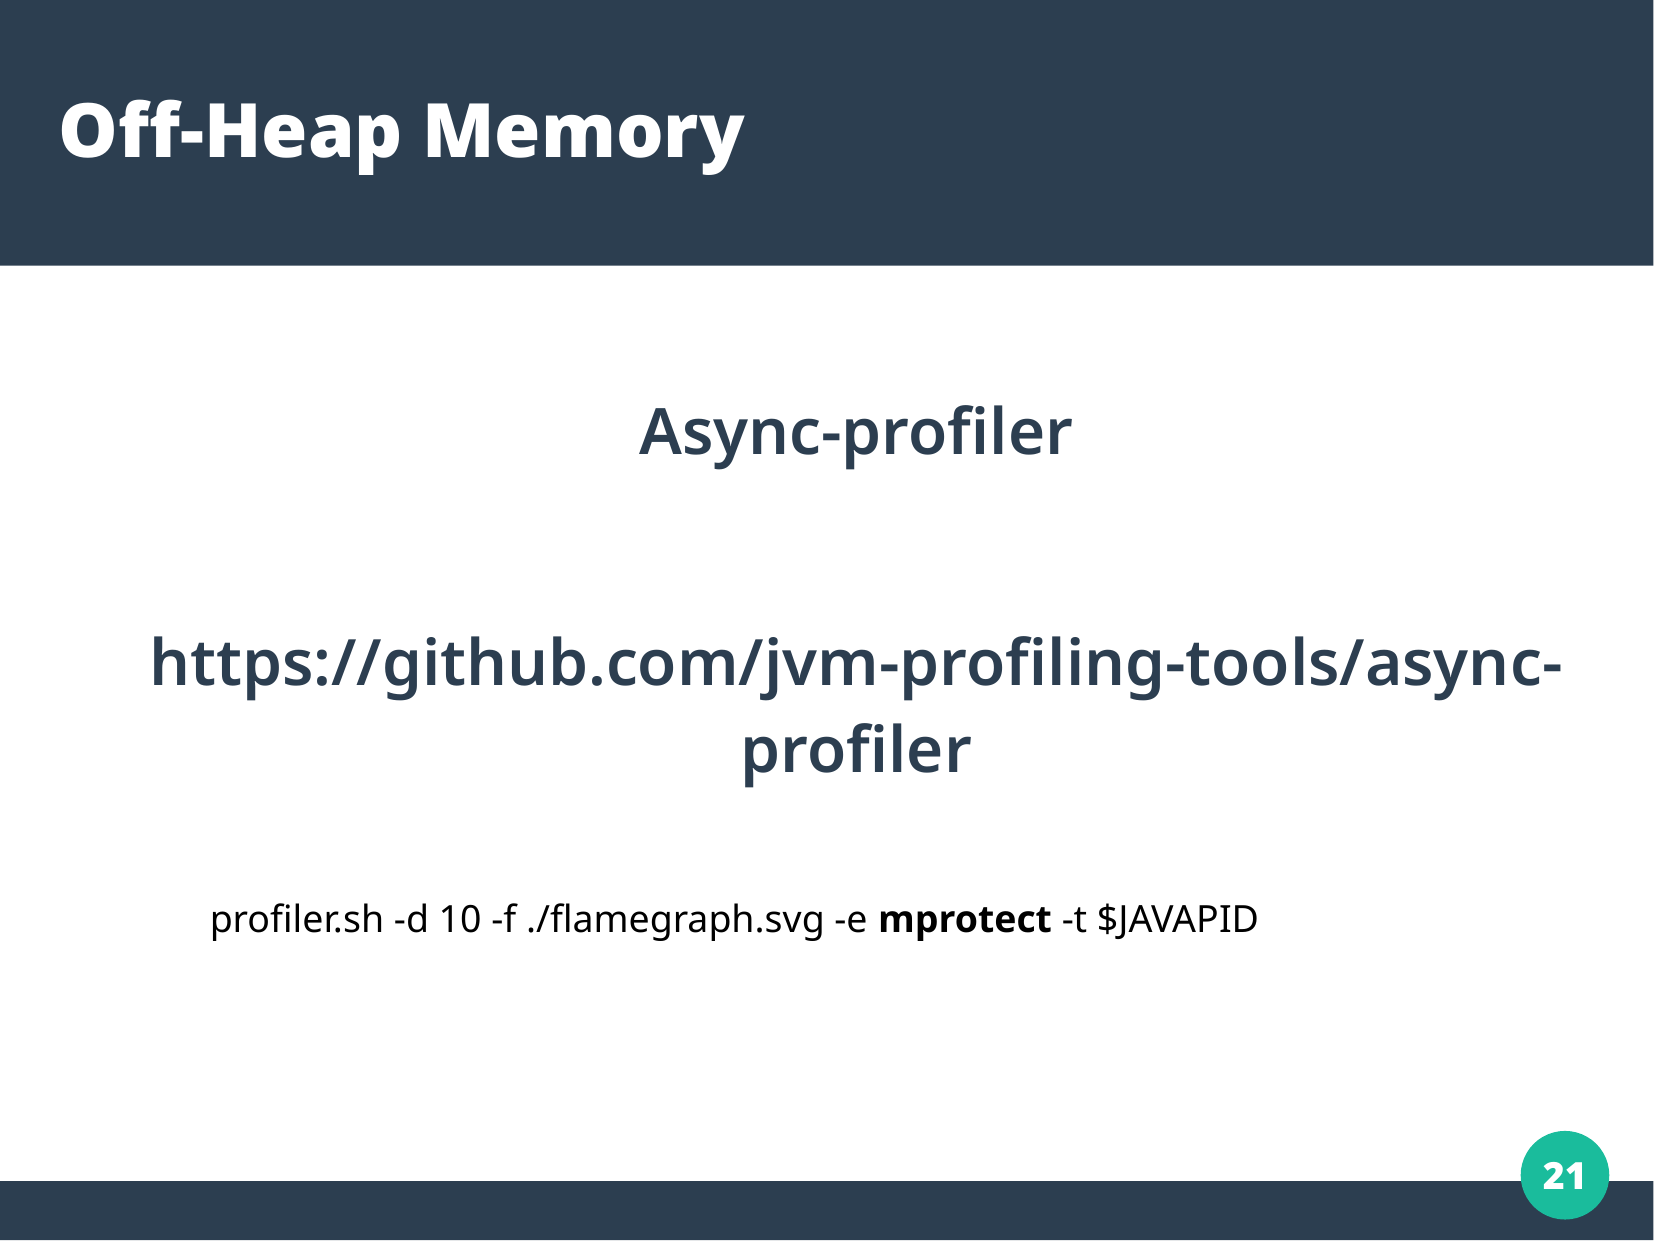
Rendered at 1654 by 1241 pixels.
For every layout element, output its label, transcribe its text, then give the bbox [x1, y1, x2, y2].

title Off-Heap Memory [59, 49, 1595, 207]
text_box profiler.sh -d 10 -f ./flamegraph.svg -e mprotect -t $JAVAPID [195, 885, 1501, 987]
list Async-profiler https://github.com/jvm-profiling-tools/async-profiler [54, 270, 1591, 796]
